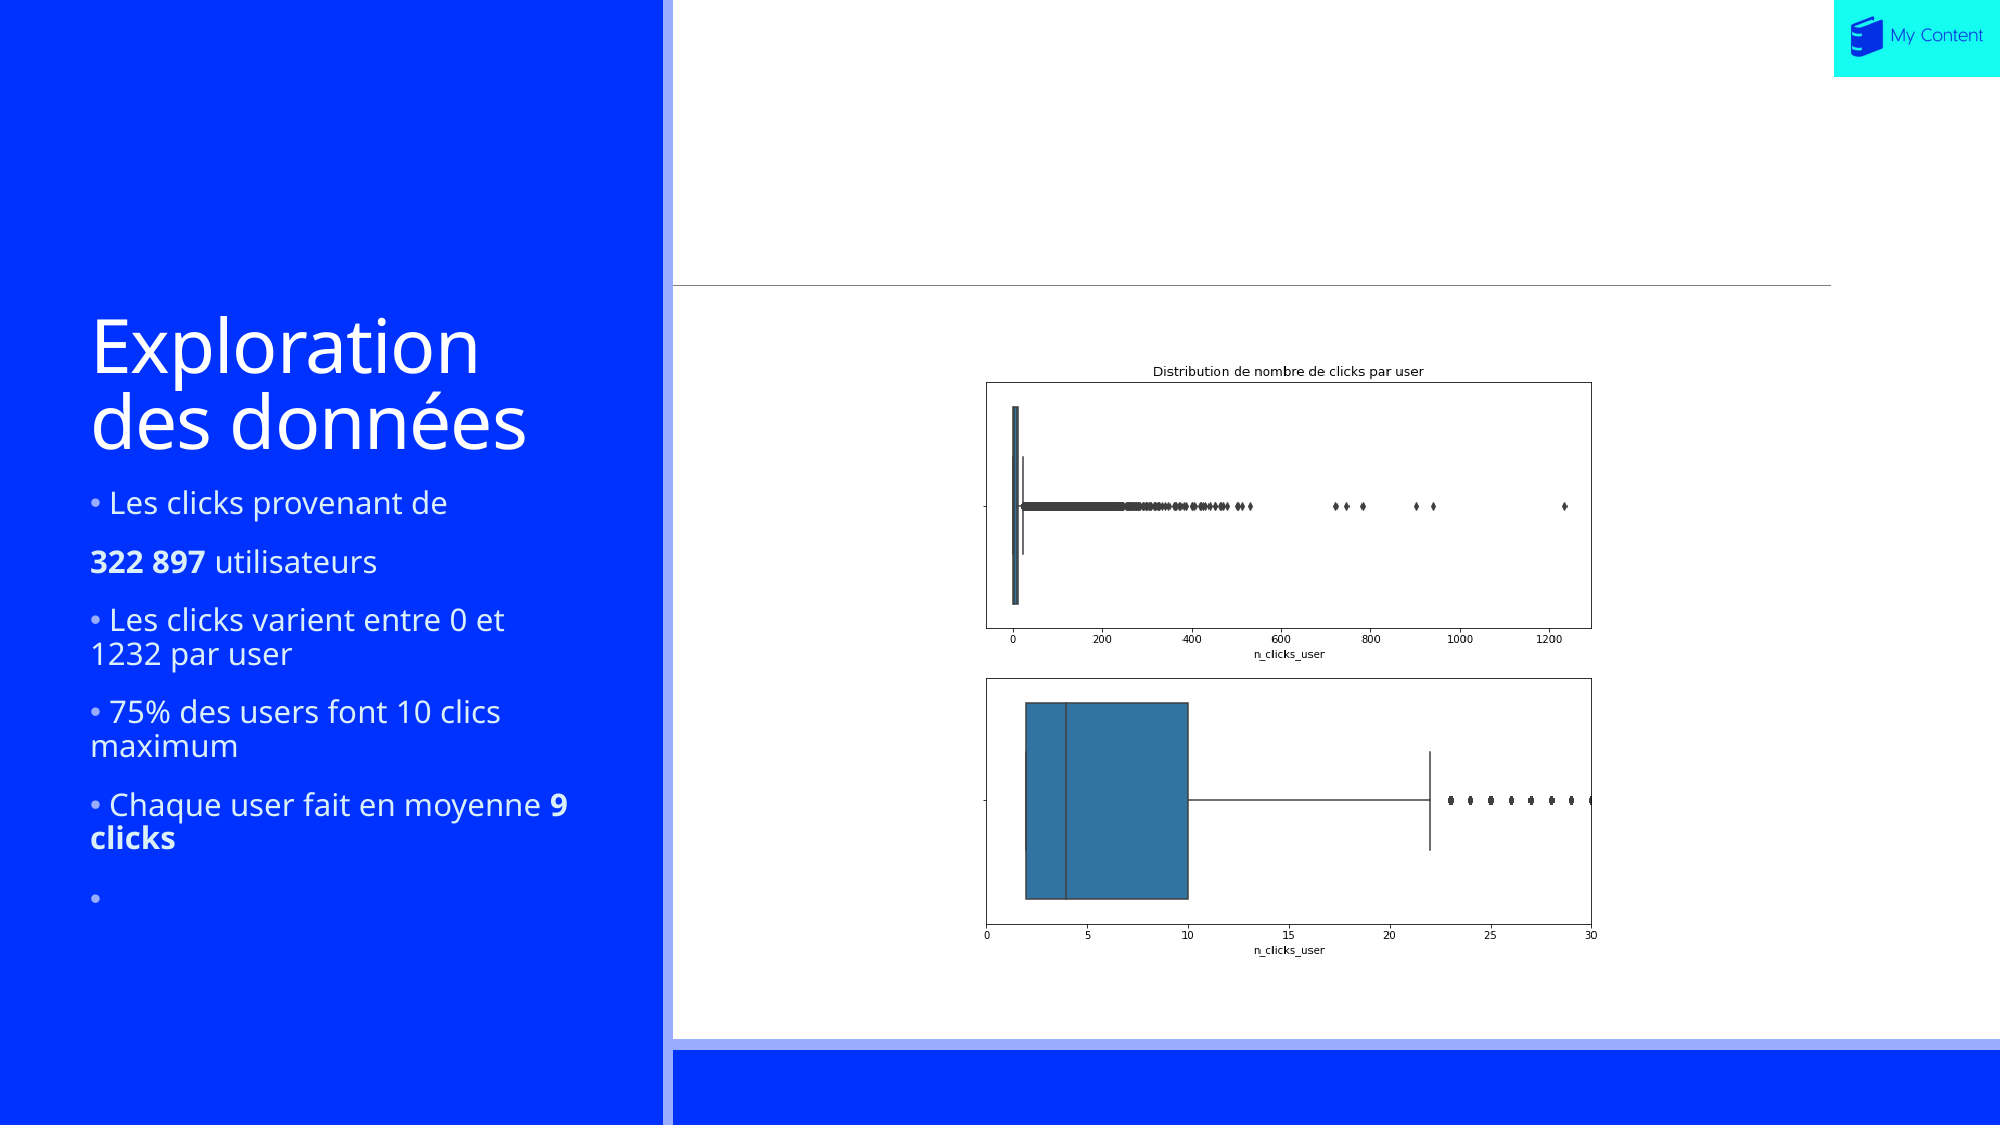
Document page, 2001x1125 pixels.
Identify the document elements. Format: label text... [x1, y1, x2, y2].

picture [889, 296, 1670, 1013]
list Les clicks provenant de 322 897 utilisateurs Les clicks varient entre 0 et 1232 par user 75% des users font 10 clics maximum Chaque user fait en moyenne 9 clicks [75, 479, 601, 1035]
title Exploration des données [75, 97, 601, 473]
picture [1834, 0, 2000, 77]
